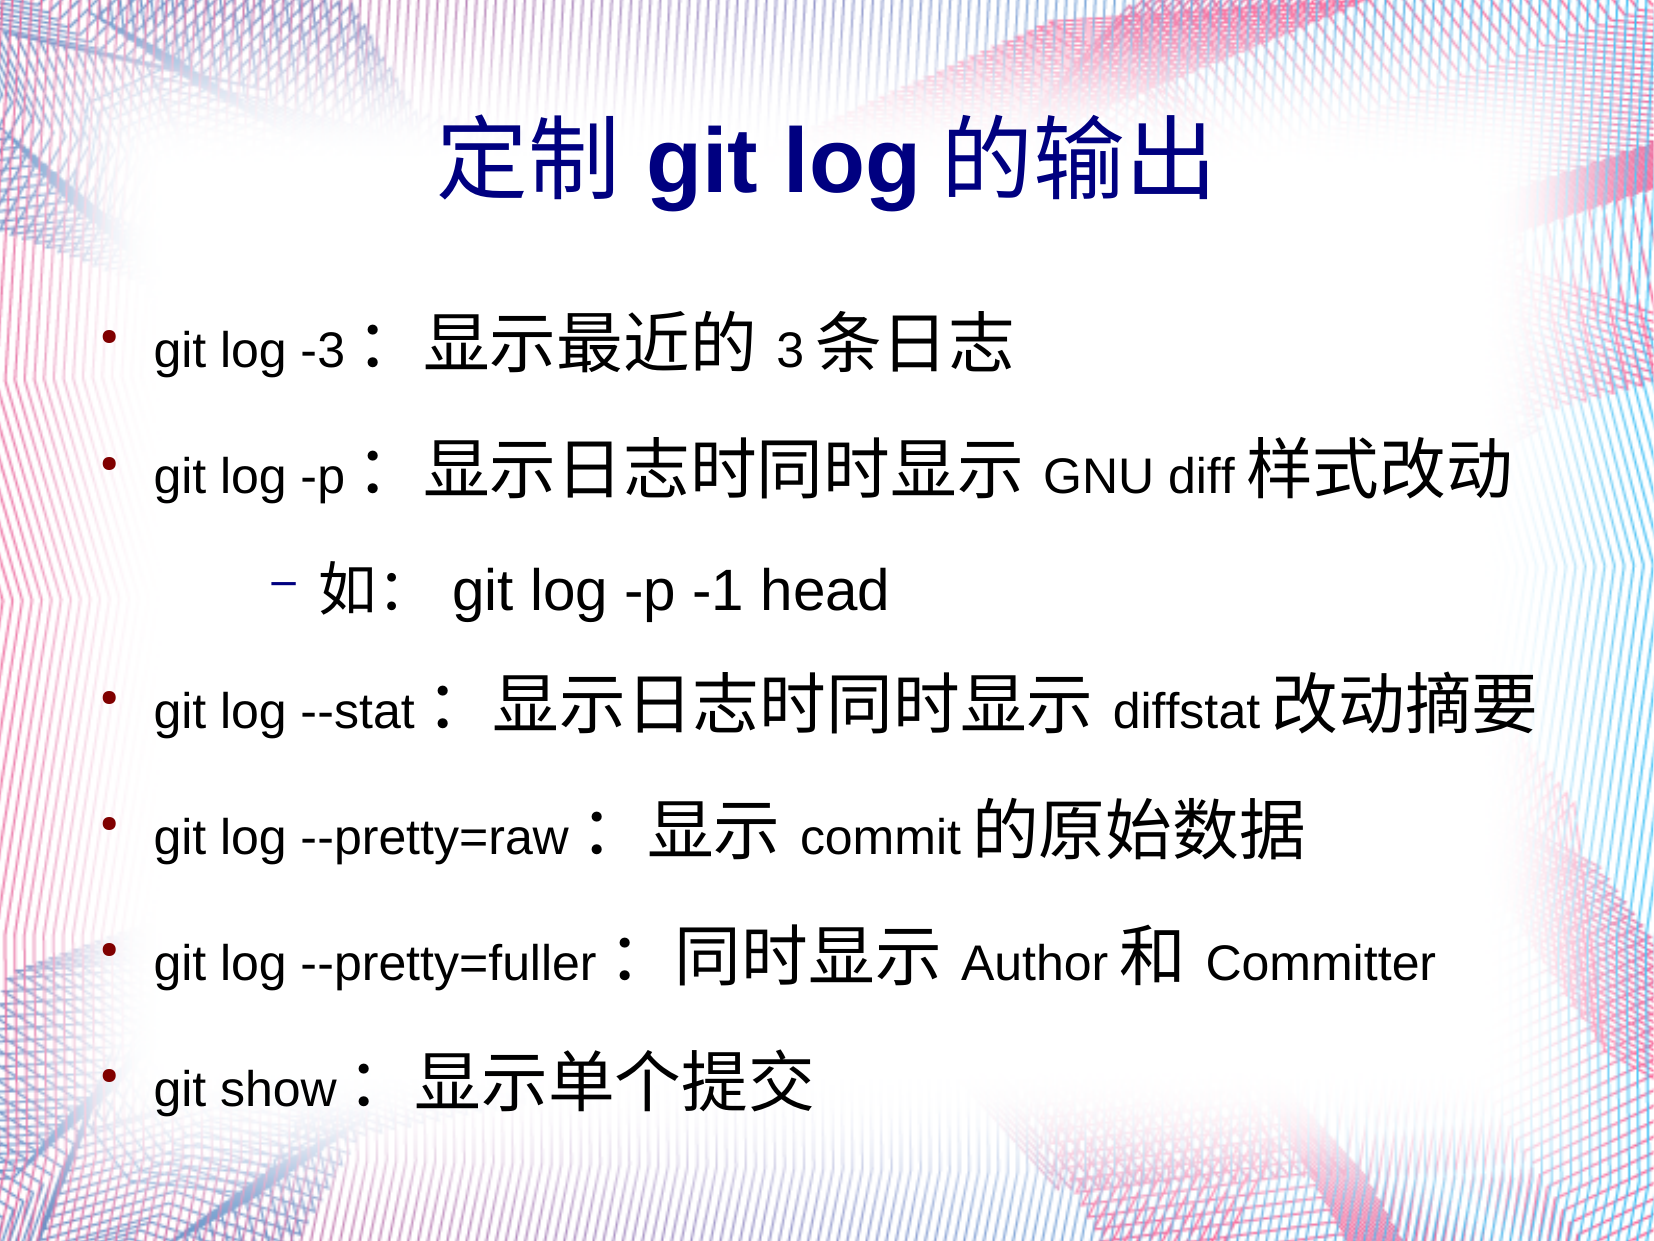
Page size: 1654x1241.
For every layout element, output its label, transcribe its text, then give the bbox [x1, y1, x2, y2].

list git log -3：显示最近的3条日志 git log -p：显示日志时同时显示GNU diff样式改动 如：git log -p -1 head git log --stat：显示日志时同时显示diffstat改动摘要 git log --pretty=raw：显示commit的原始数据 git log --pretty=fuller：同时显示Author和Committer git show：显示单个提交 [82, 290, 1571, 1081]
picture [0, 0, 1654, 1241]
title 定制git log的输出 [82, 49, 1571, 257]
